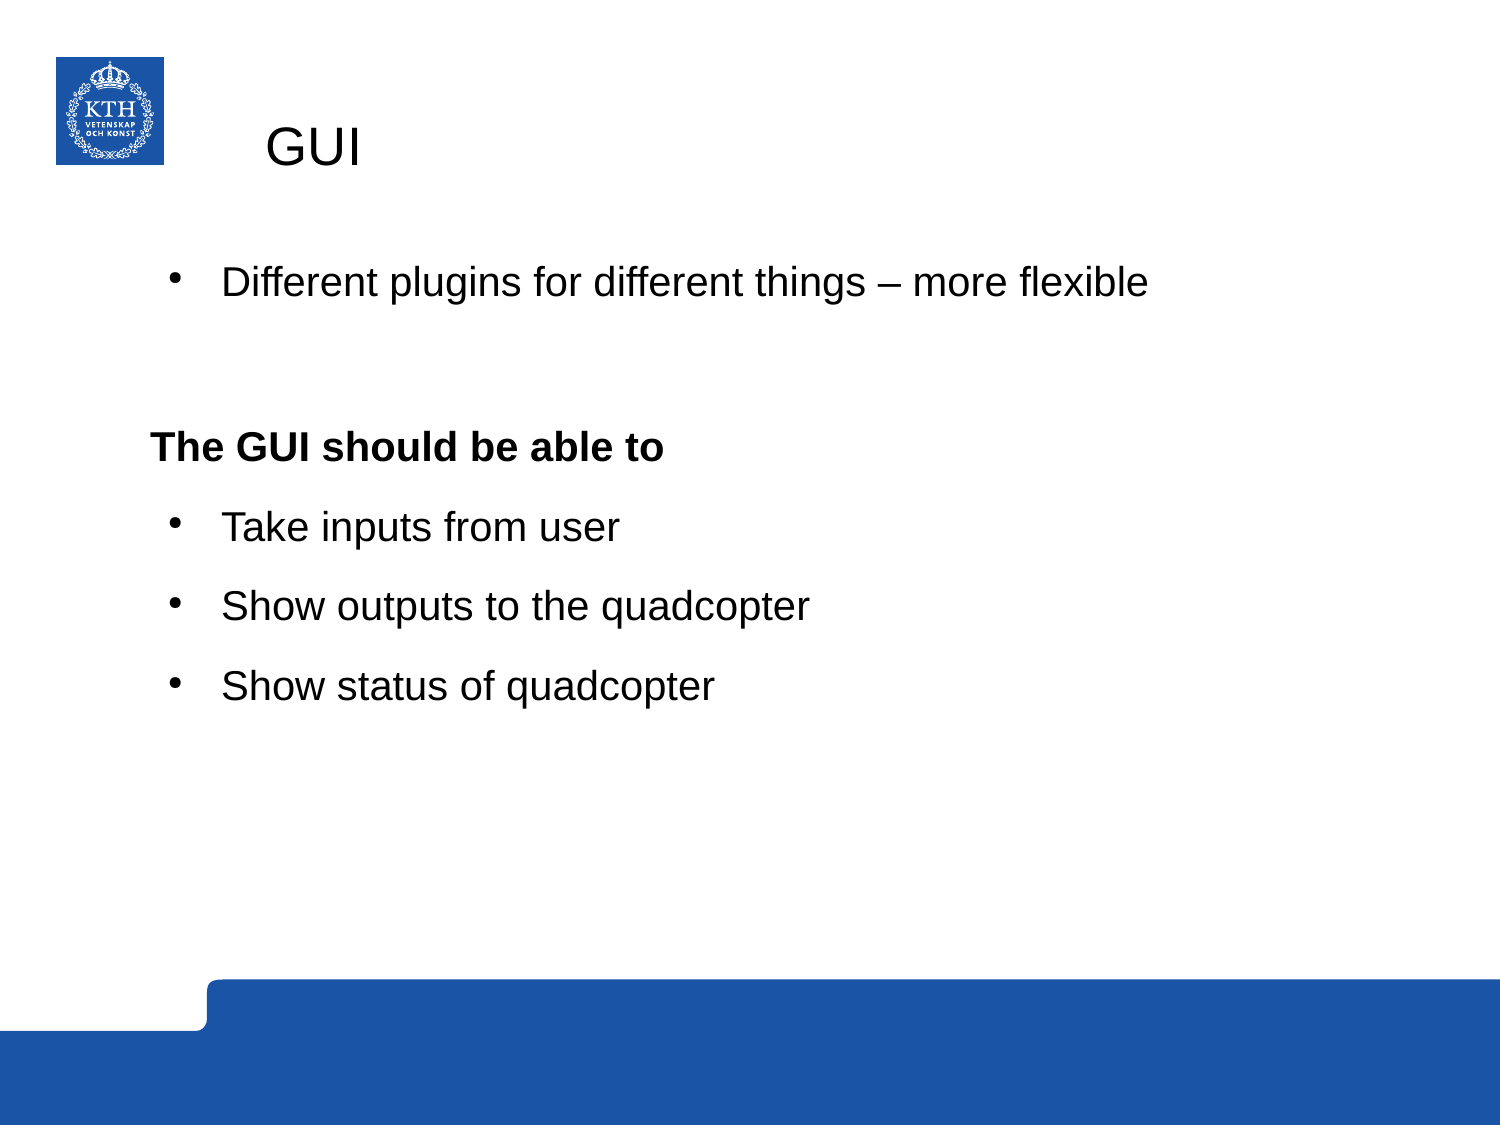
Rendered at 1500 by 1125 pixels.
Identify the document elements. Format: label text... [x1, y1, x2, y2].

list Different plugins for different things – more flexible [150, 254, 1288, 391]
title GUI [265, 66, 1404, 176]
list The GUI should be able to Take inputs from user Show outputs to the quadcopter Show status of quadcopter [150, 420, 1288, 556]
